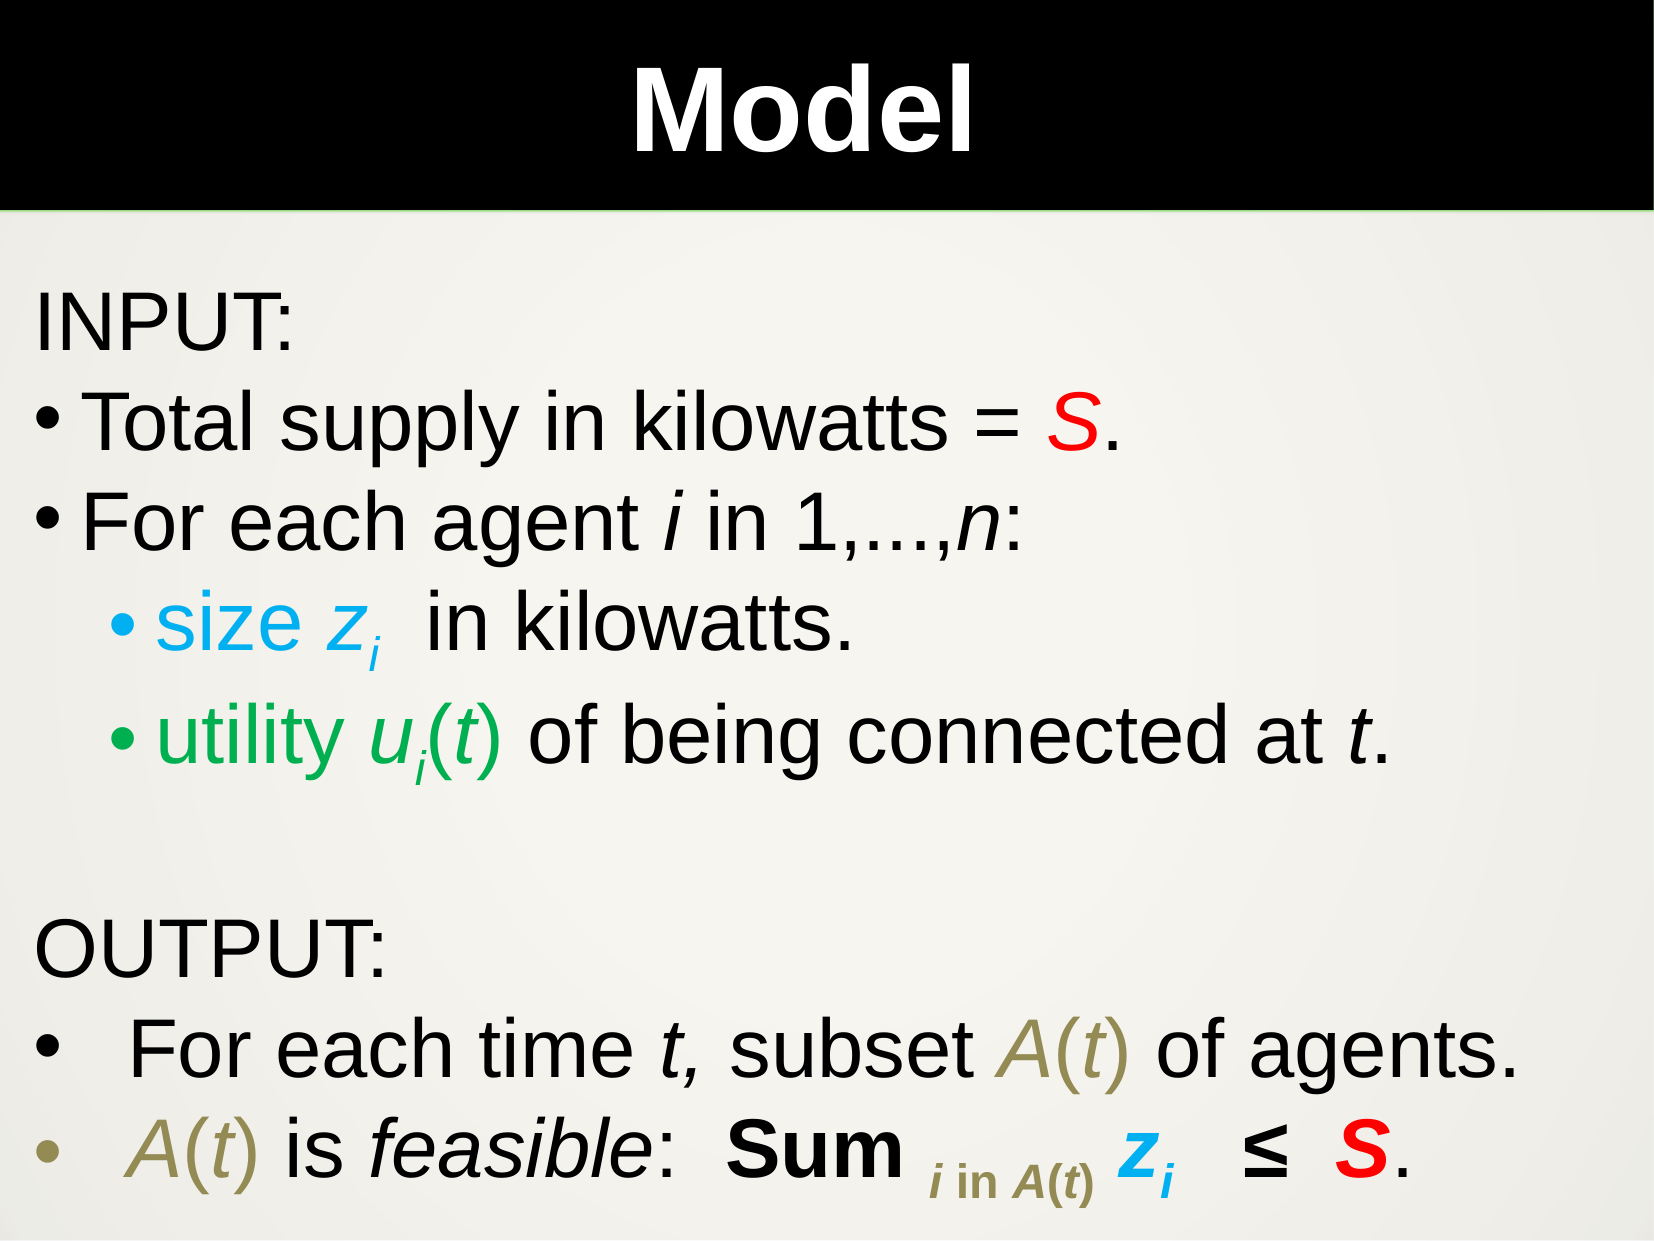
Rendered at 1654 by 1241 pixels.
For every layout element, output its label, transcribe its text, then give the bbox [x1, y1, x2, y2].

title Model [59, 9, 1548, 217]
text_box INPUT: Total supply in kilowatts = S. For each agent i in 1,...,n: size zi in kilowatts. utility ui(t) of being connected at t. OUTPUT: For each time t, subset A(t) of agents. A(t) is feasible: Sum i in A(t) zi ≤ S. [18, 259, 1589, 1216]
